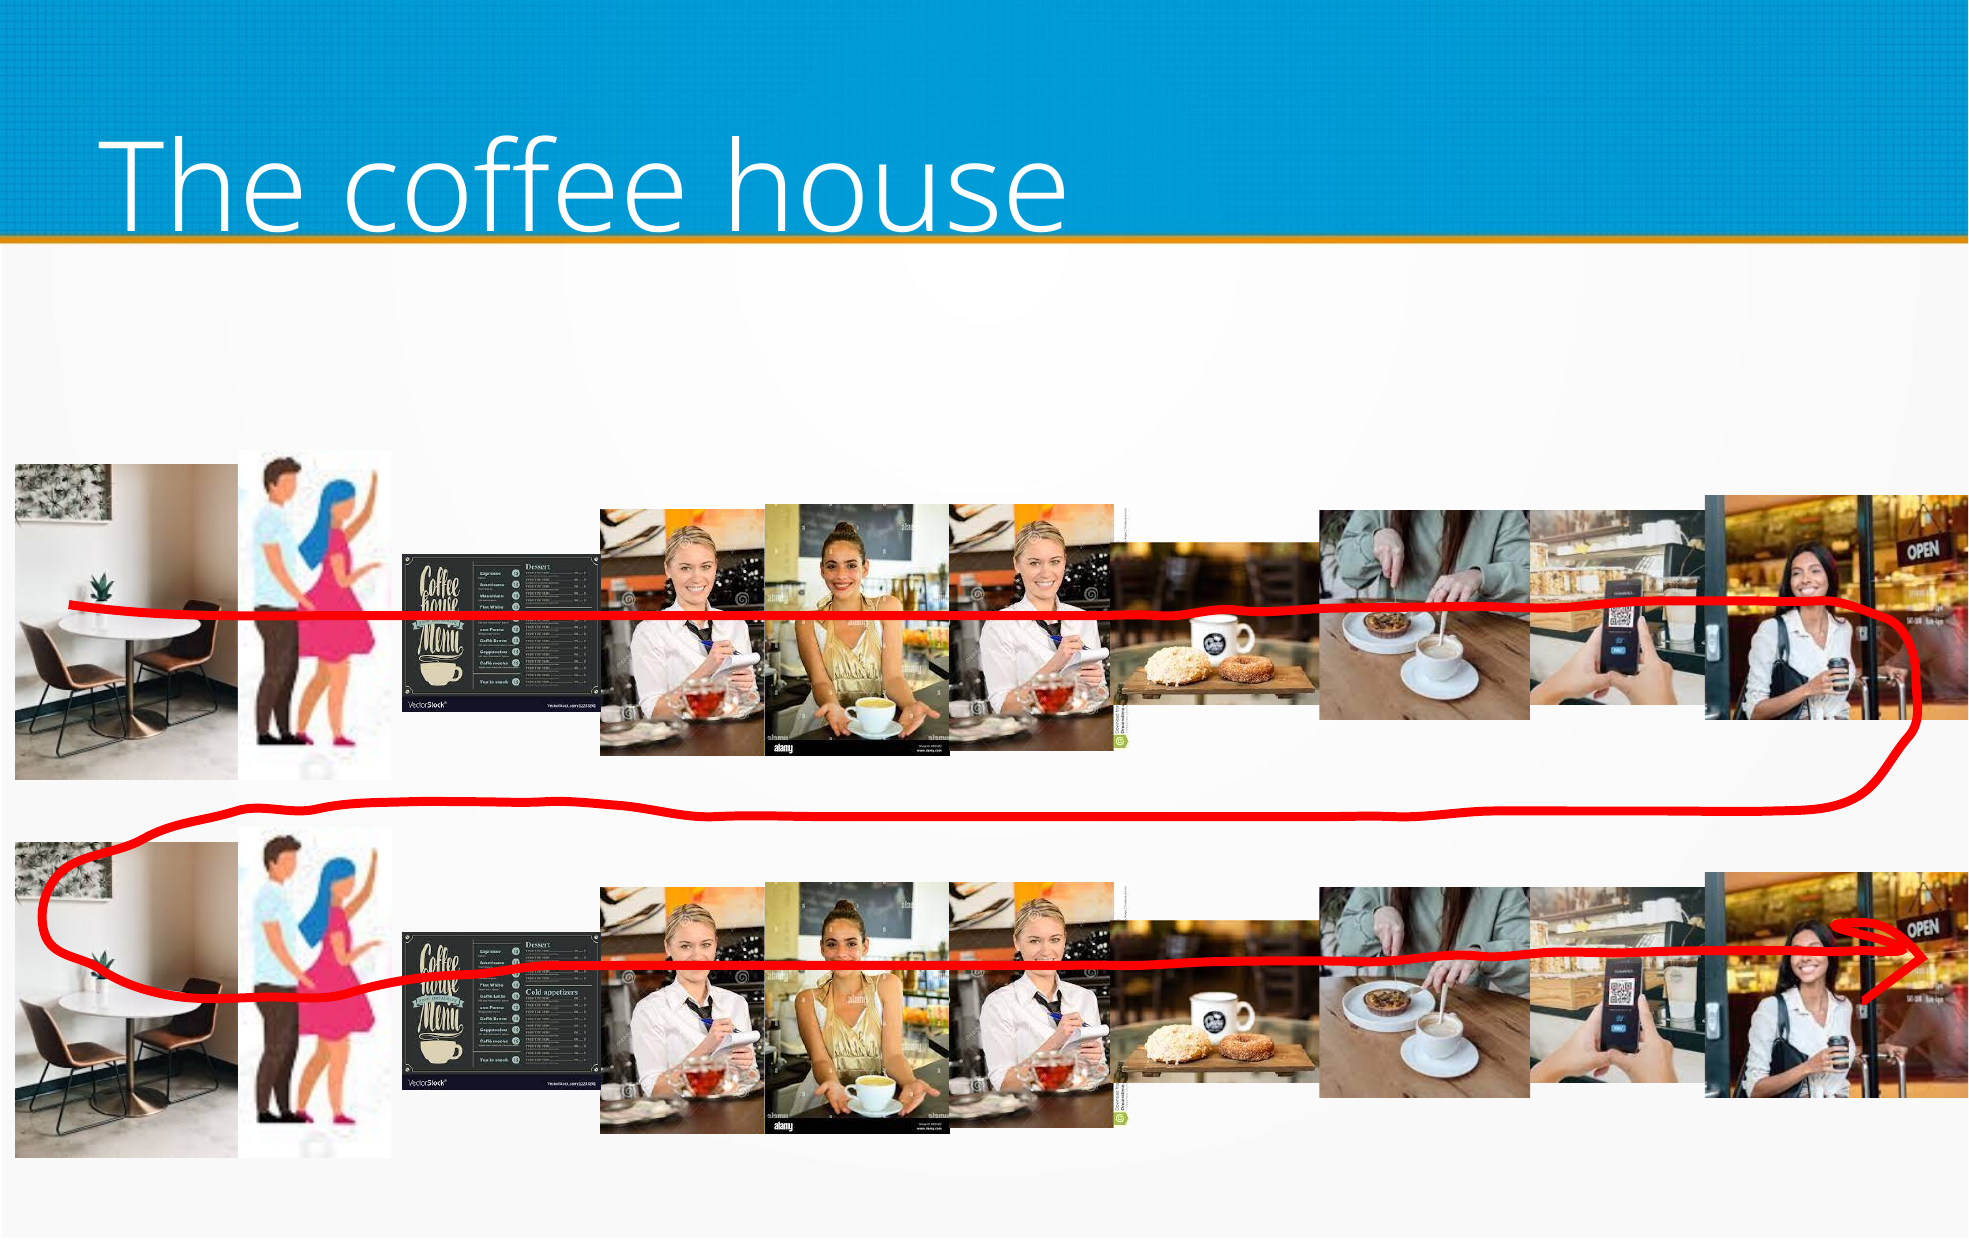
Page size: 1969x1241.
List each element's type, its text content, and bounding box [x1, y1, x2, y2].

picture [0, 233, 1969, 1241]
title The coffee house [98, 49, 1870, 257]
